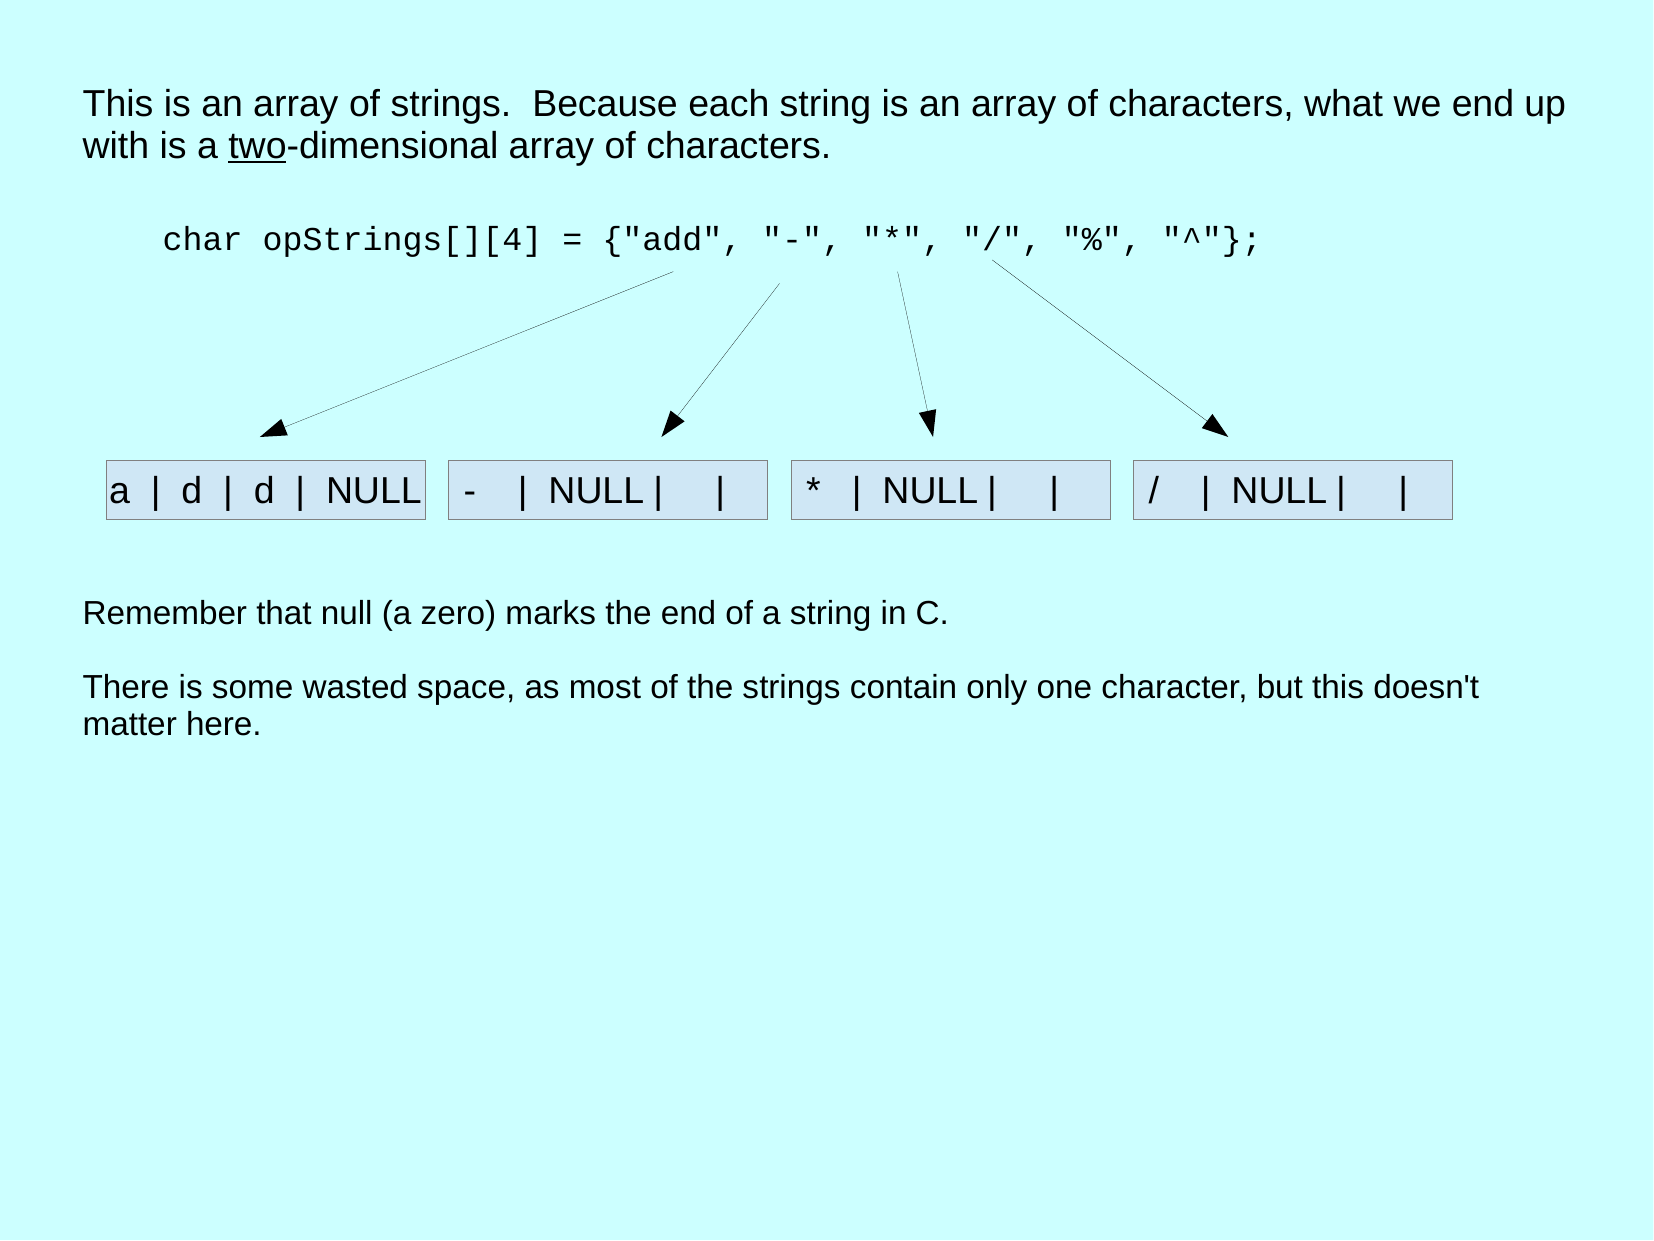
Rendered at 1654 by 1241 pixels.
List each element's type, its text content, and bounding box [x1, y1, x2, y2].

text_box - | NULL | | [448, 460, 768, 520]
text_box / | NULL | | [1133, 460, 1453, 520]
text_box a | d | d | NULL [106, 460, 426, 520]
subtitle This is an array of strings. Because each string is an array of characters, what we end up with is a two-dimensional array of characters. char opStrings[][4] = {"add", "-", "*", "/", "%", "^"}; Remember that null (a zero) marks the end of a string in C. There is some wasted space, as most of the strings contain only one character, but this doesn't matter here. [82, 82, 1583, 1158]
text_box * | NULL | | [791, 460, 1111, 520]
